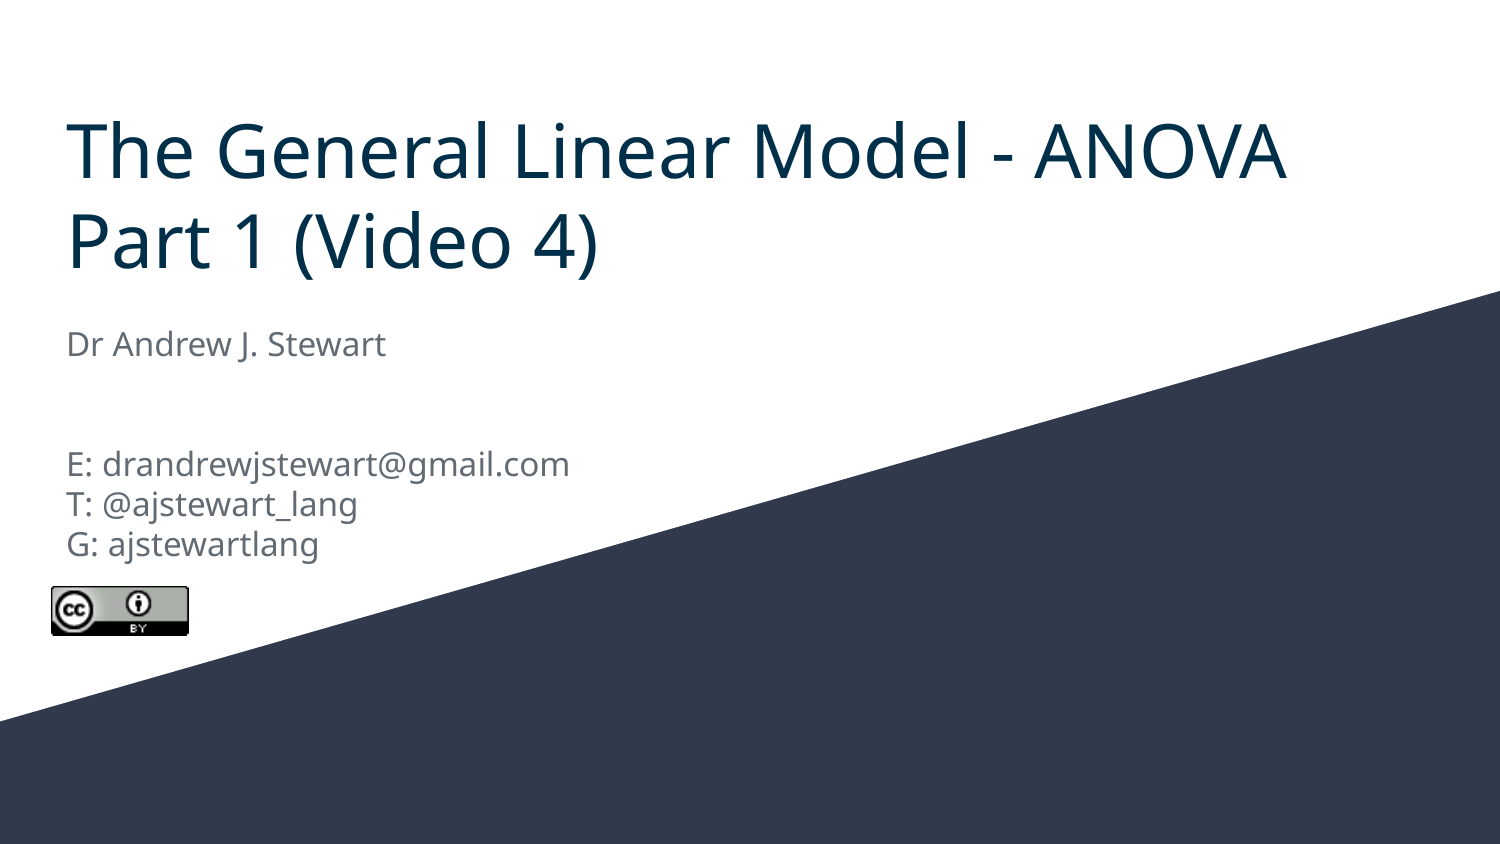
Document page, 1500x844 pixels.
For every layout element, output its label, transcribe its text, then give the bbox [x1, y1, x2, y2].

picture [51, 586, 189, 636]
subtitle Dr Andrew J. Stewart E: drandrewjstewart@gmail.com T: @ajstewart_lang G: ajstewartlang [51, 308, 748, 430]
title The General Linear Model - ANOVA Part 1 (Video 4) [51, 88, 1449, 299]
